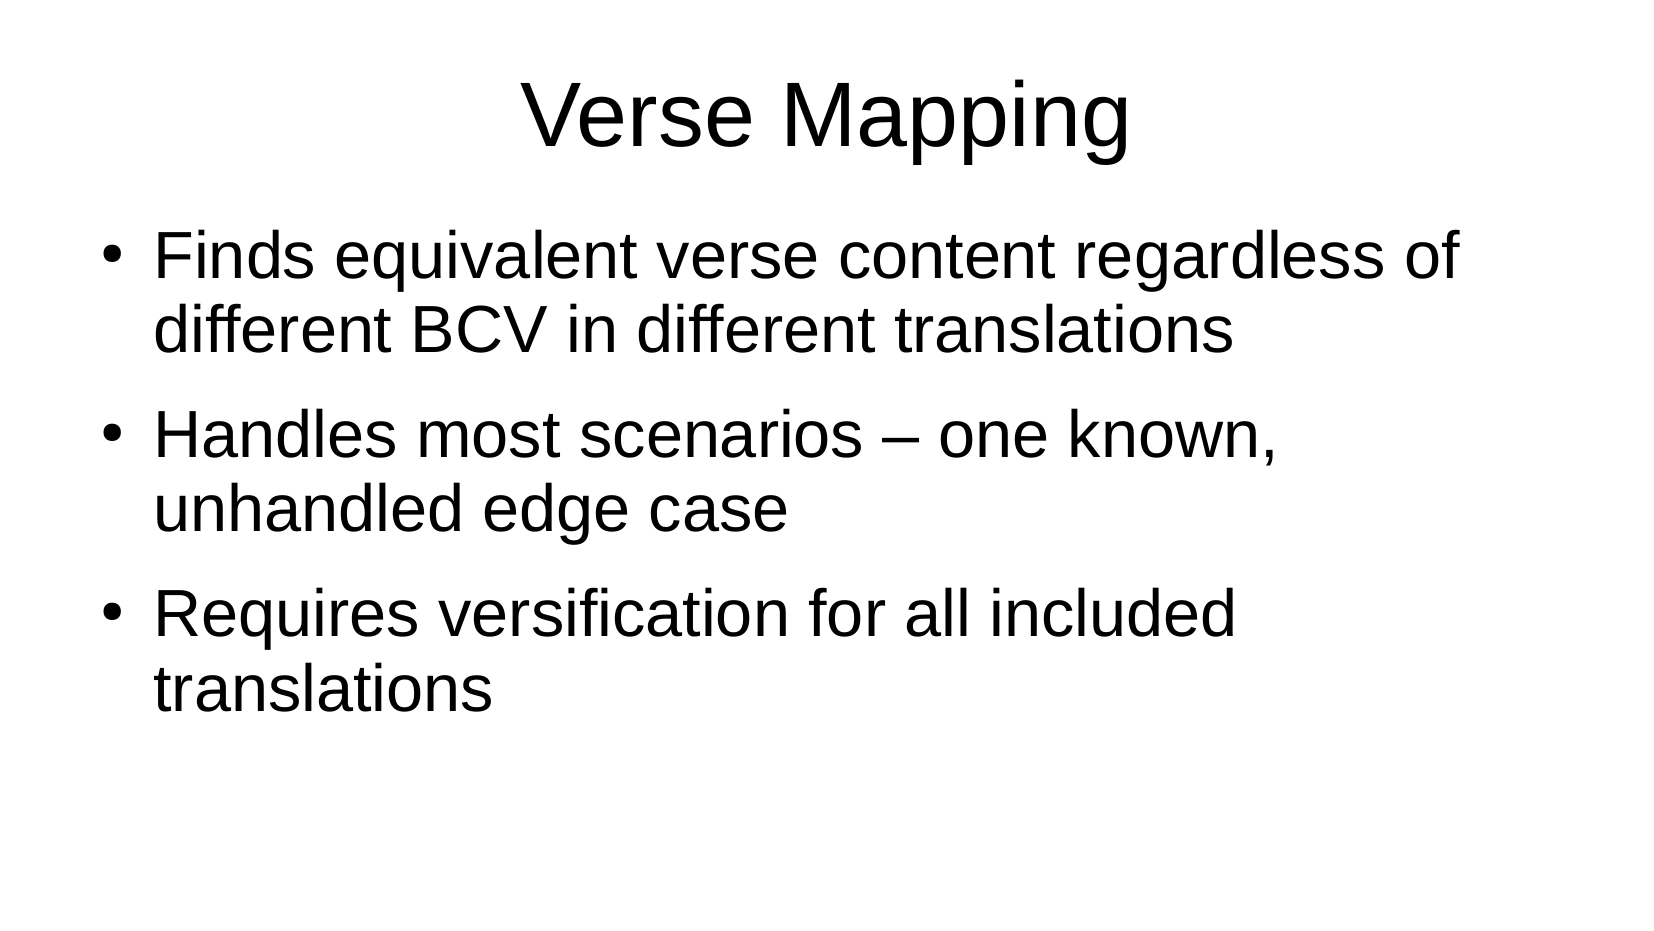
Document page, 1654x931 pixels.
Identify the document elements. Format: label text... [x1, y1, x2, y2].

list Finds equivalent verse content regardless of different BCV in different translations Handles most scenarios – one known, unhandled edge case Requires versification for all included translations [82, 217, 1571, 758]
title Verse Mapping [82, 37, 1571, 193]
